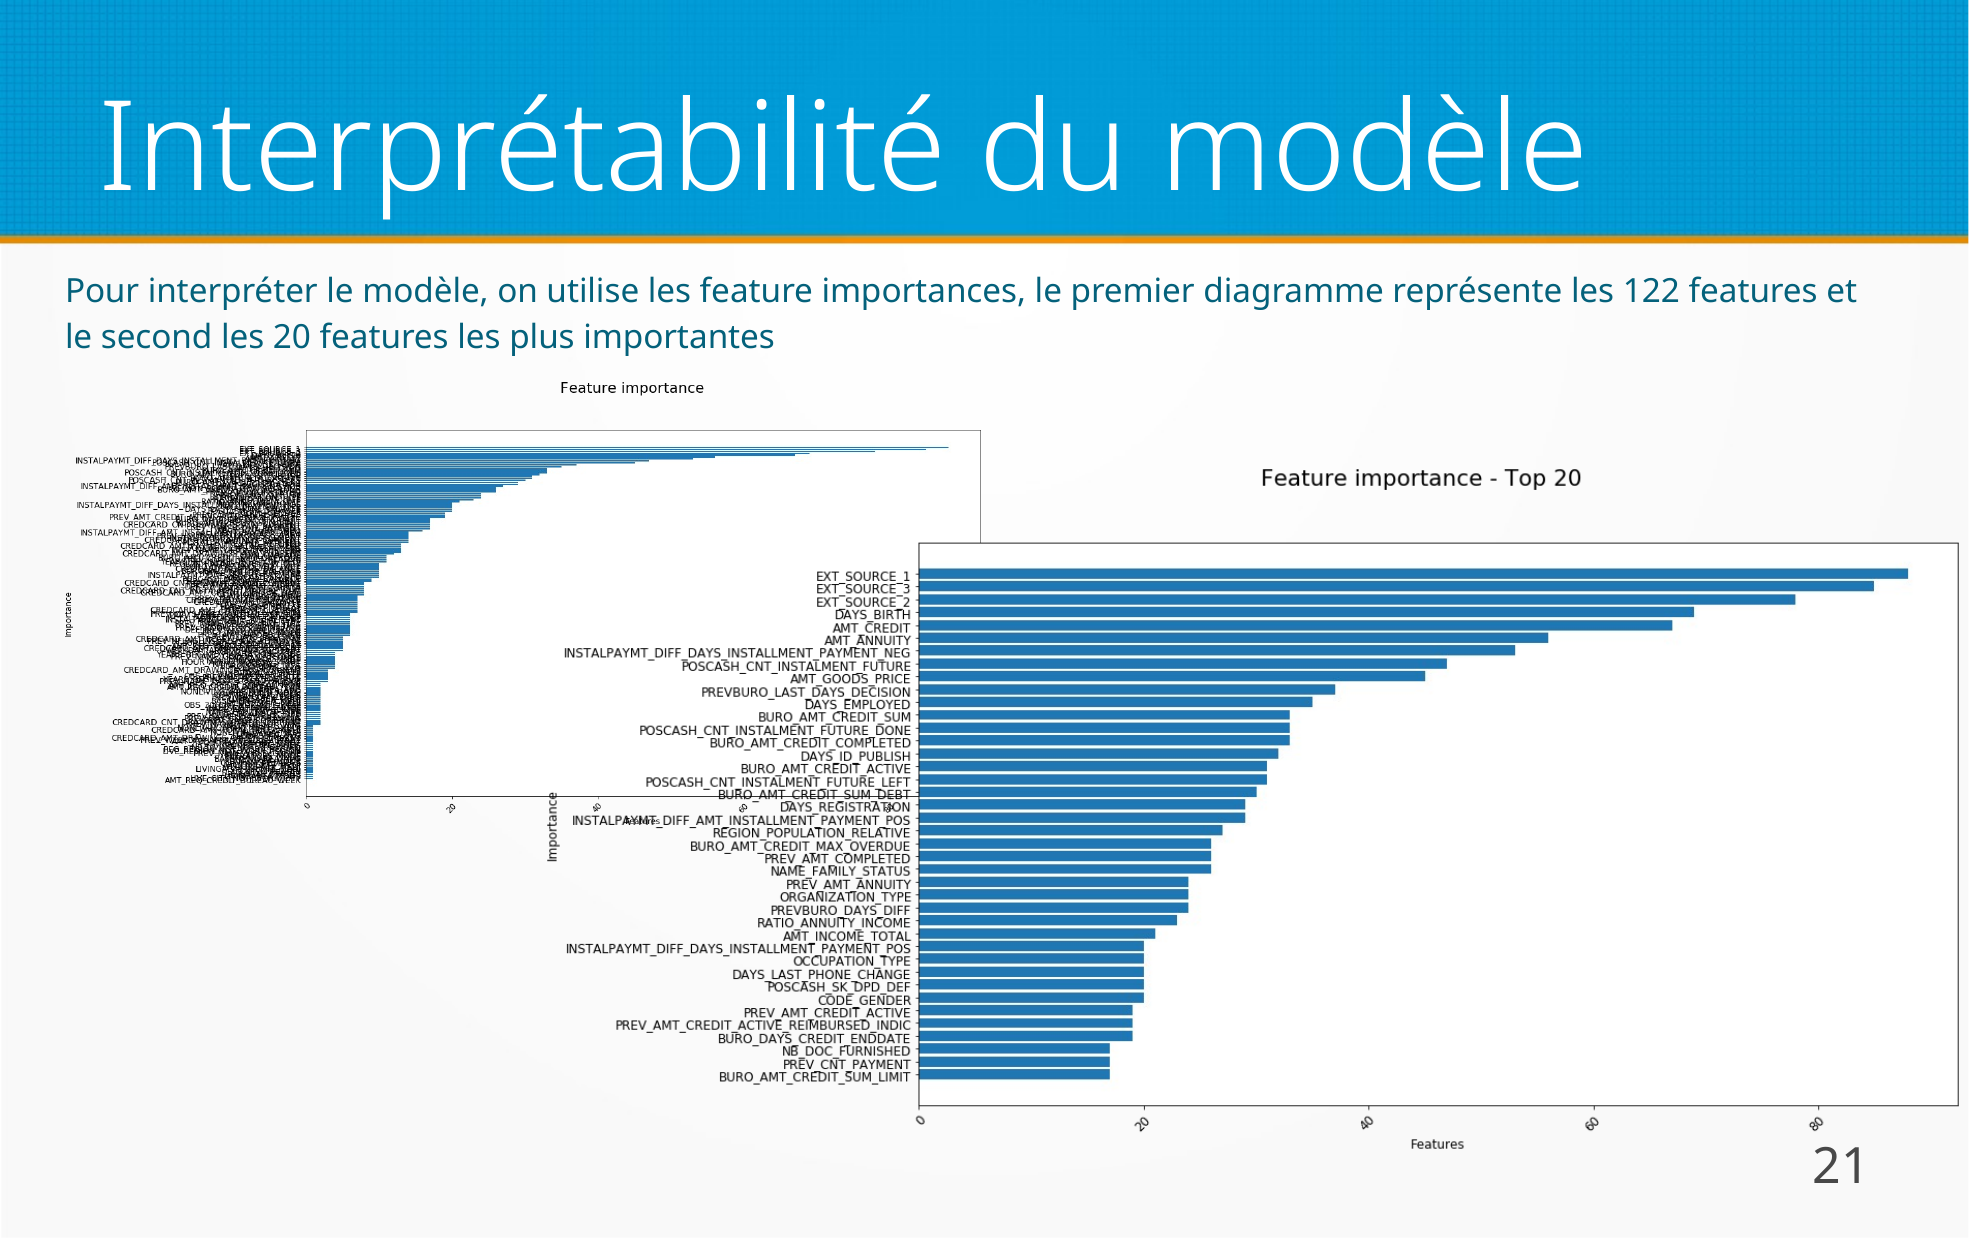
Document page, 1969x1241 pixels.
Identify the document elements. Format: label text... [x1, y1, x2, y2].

picture [0, 233, 1969, 1241]
text_box Pour interpréter le modèle, on utilise les feature importances, le premier diagramme représente les 122 features et le second les 20 features les plus importantes [59, 237, 1896, 462]
title Interprétabilité du modèle [98, 19, 1870, 227]
